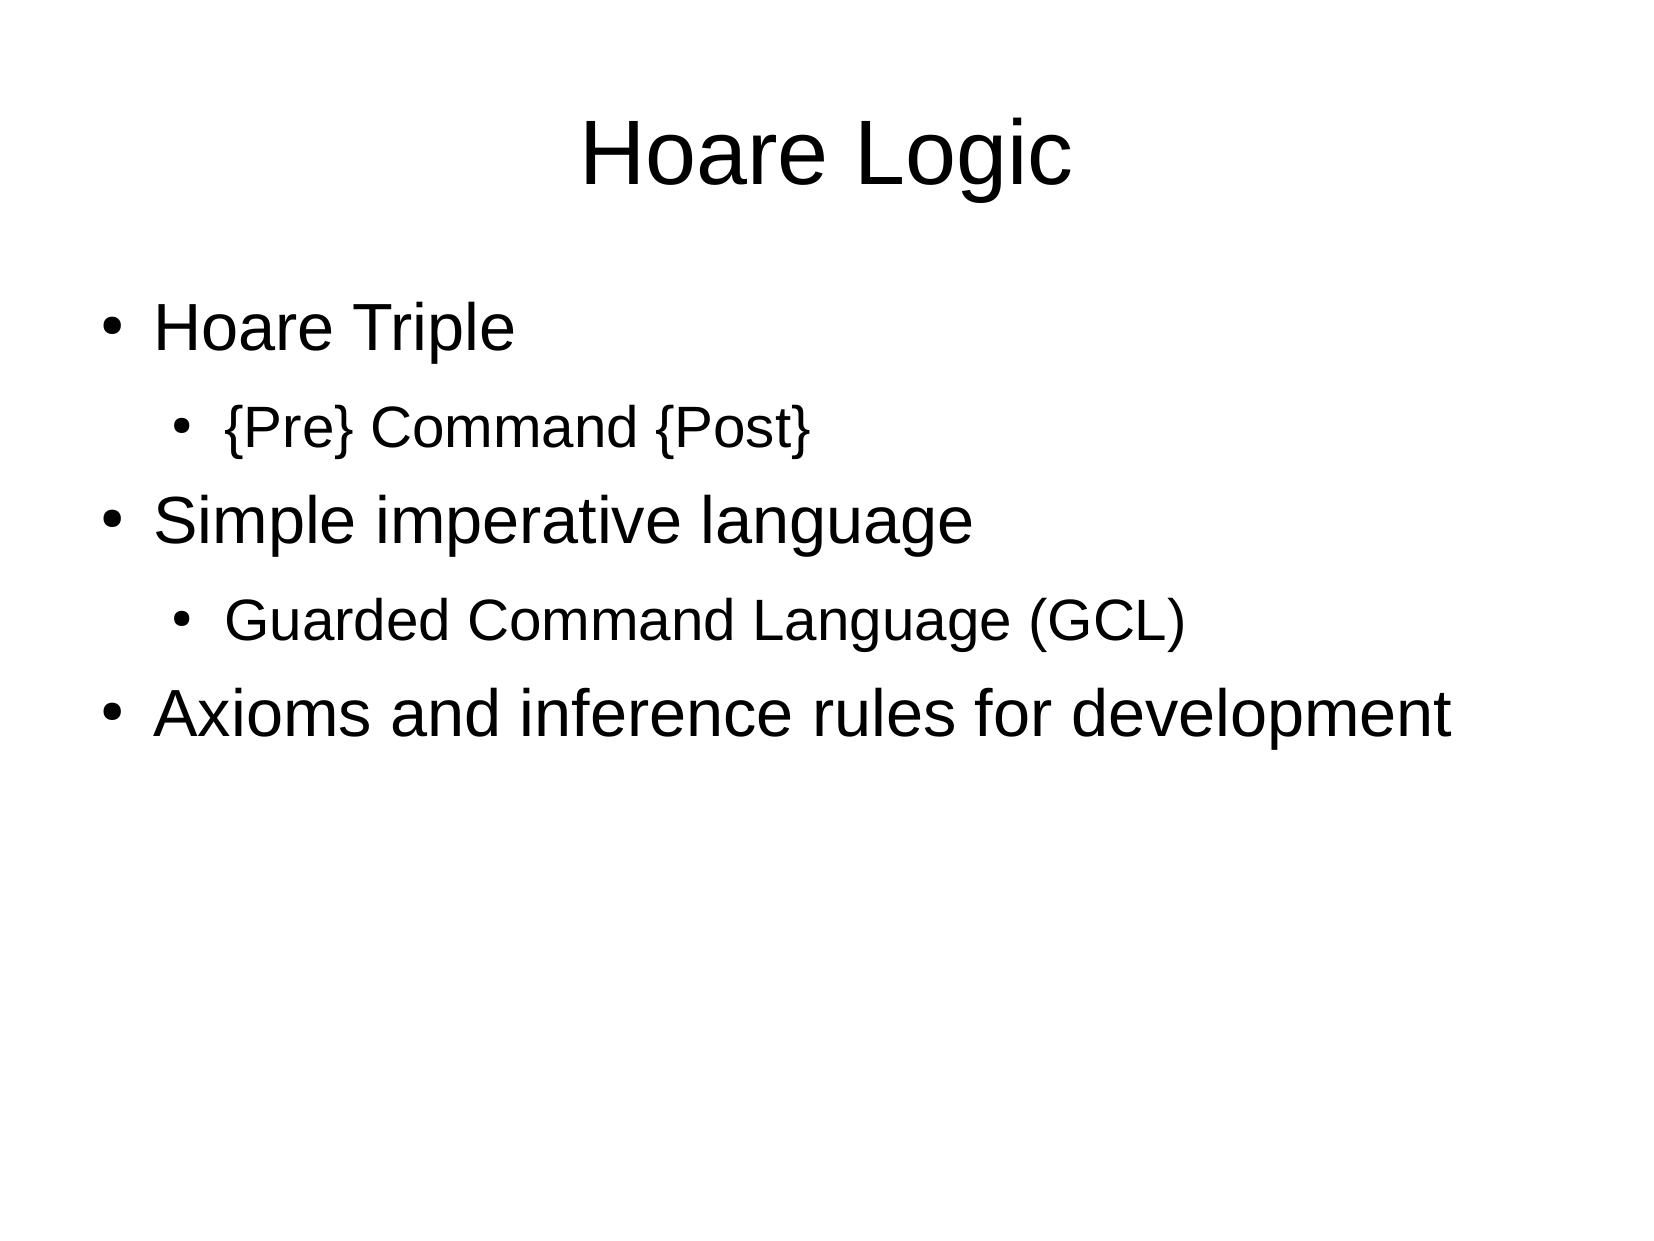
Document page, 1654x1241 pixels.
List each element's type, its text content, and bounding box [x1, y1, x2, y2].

title Hoare Logic [82, 56, 1571, 250]
list Hoare Triple {Pre} Command {Post} Simple imperative language Guarded Command Language (GCL) Axioms and inference rules for development [82, 290, 1571, 1094]
